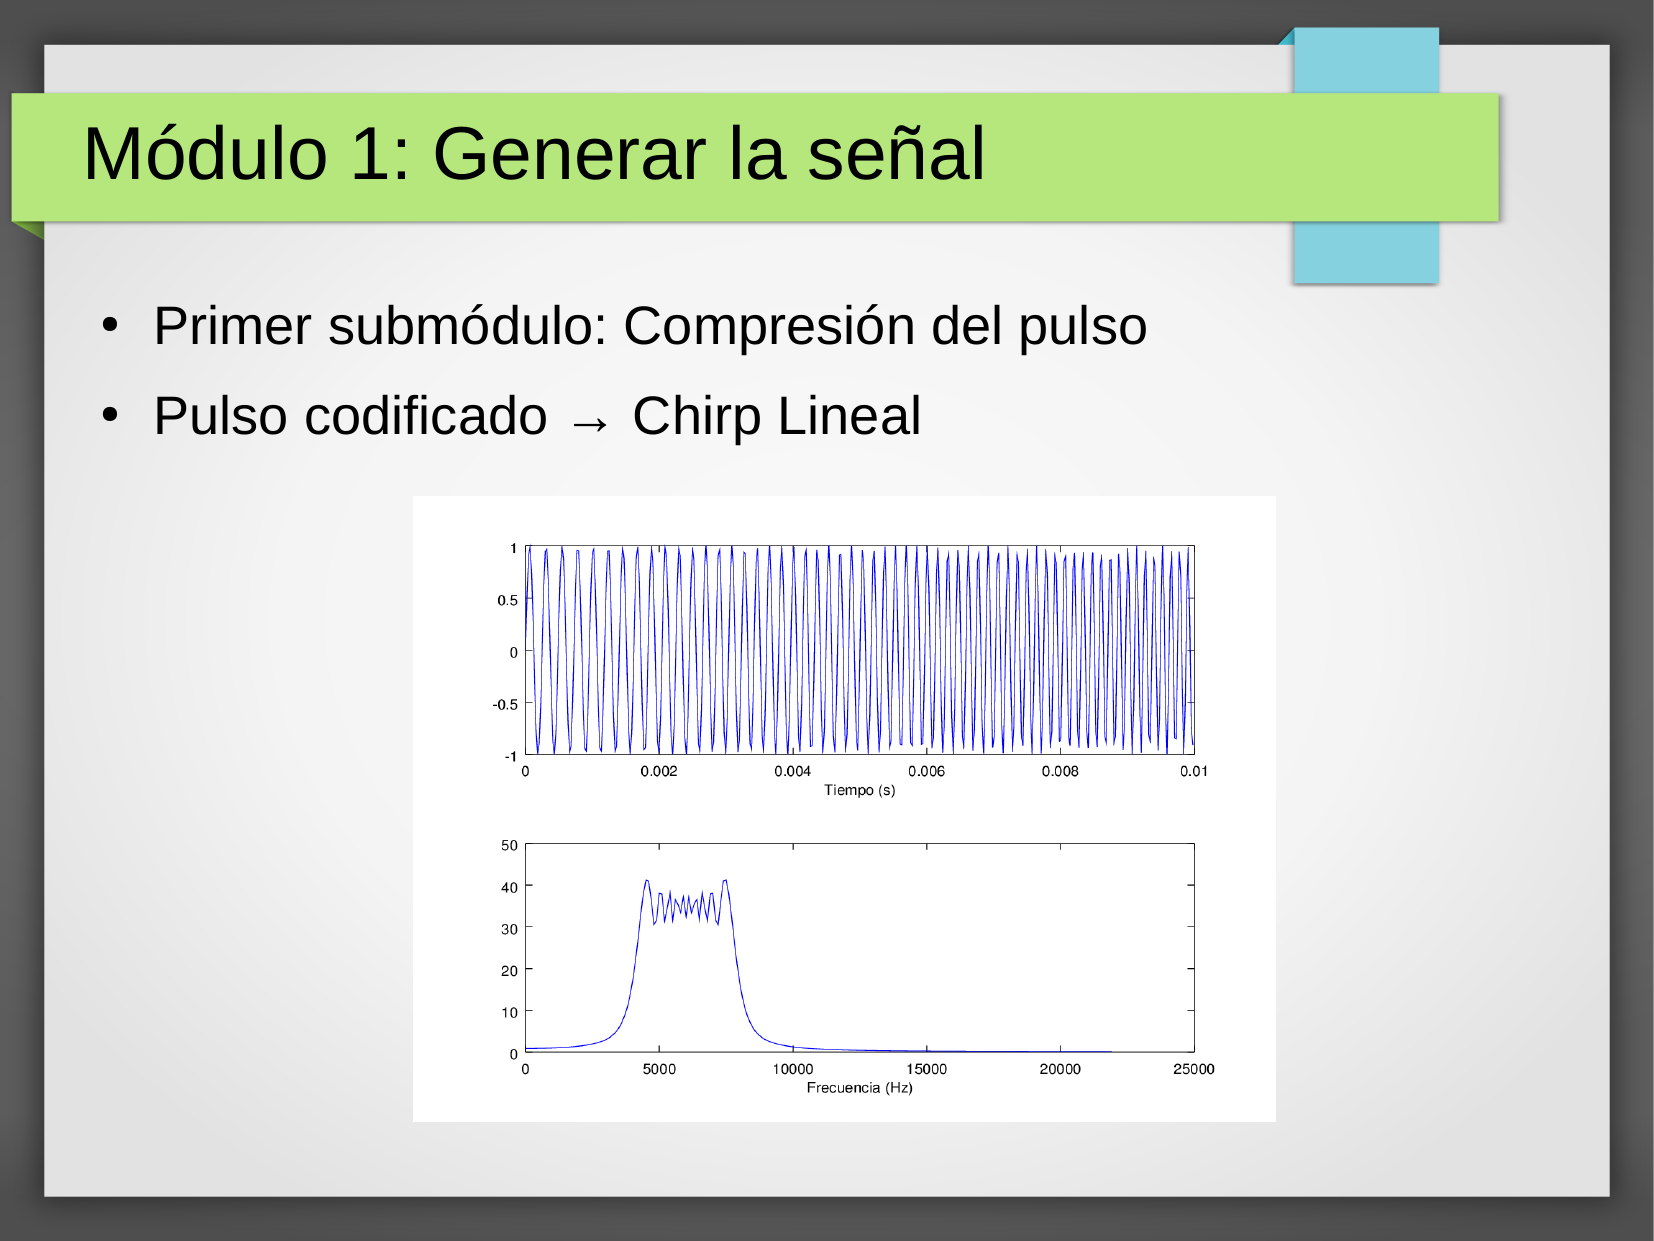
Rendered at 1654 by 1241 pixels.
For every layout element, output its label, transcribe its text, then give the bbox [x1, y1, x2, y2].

title Módulo 1: Generar la señal [82, 94, 1264, 213]
picture [0, 0, 1654, 1241]
list Primer submódulo: Compresión del pulso Pulso codificado → Chirp Lineal [82, 295, 1571, 1015]
